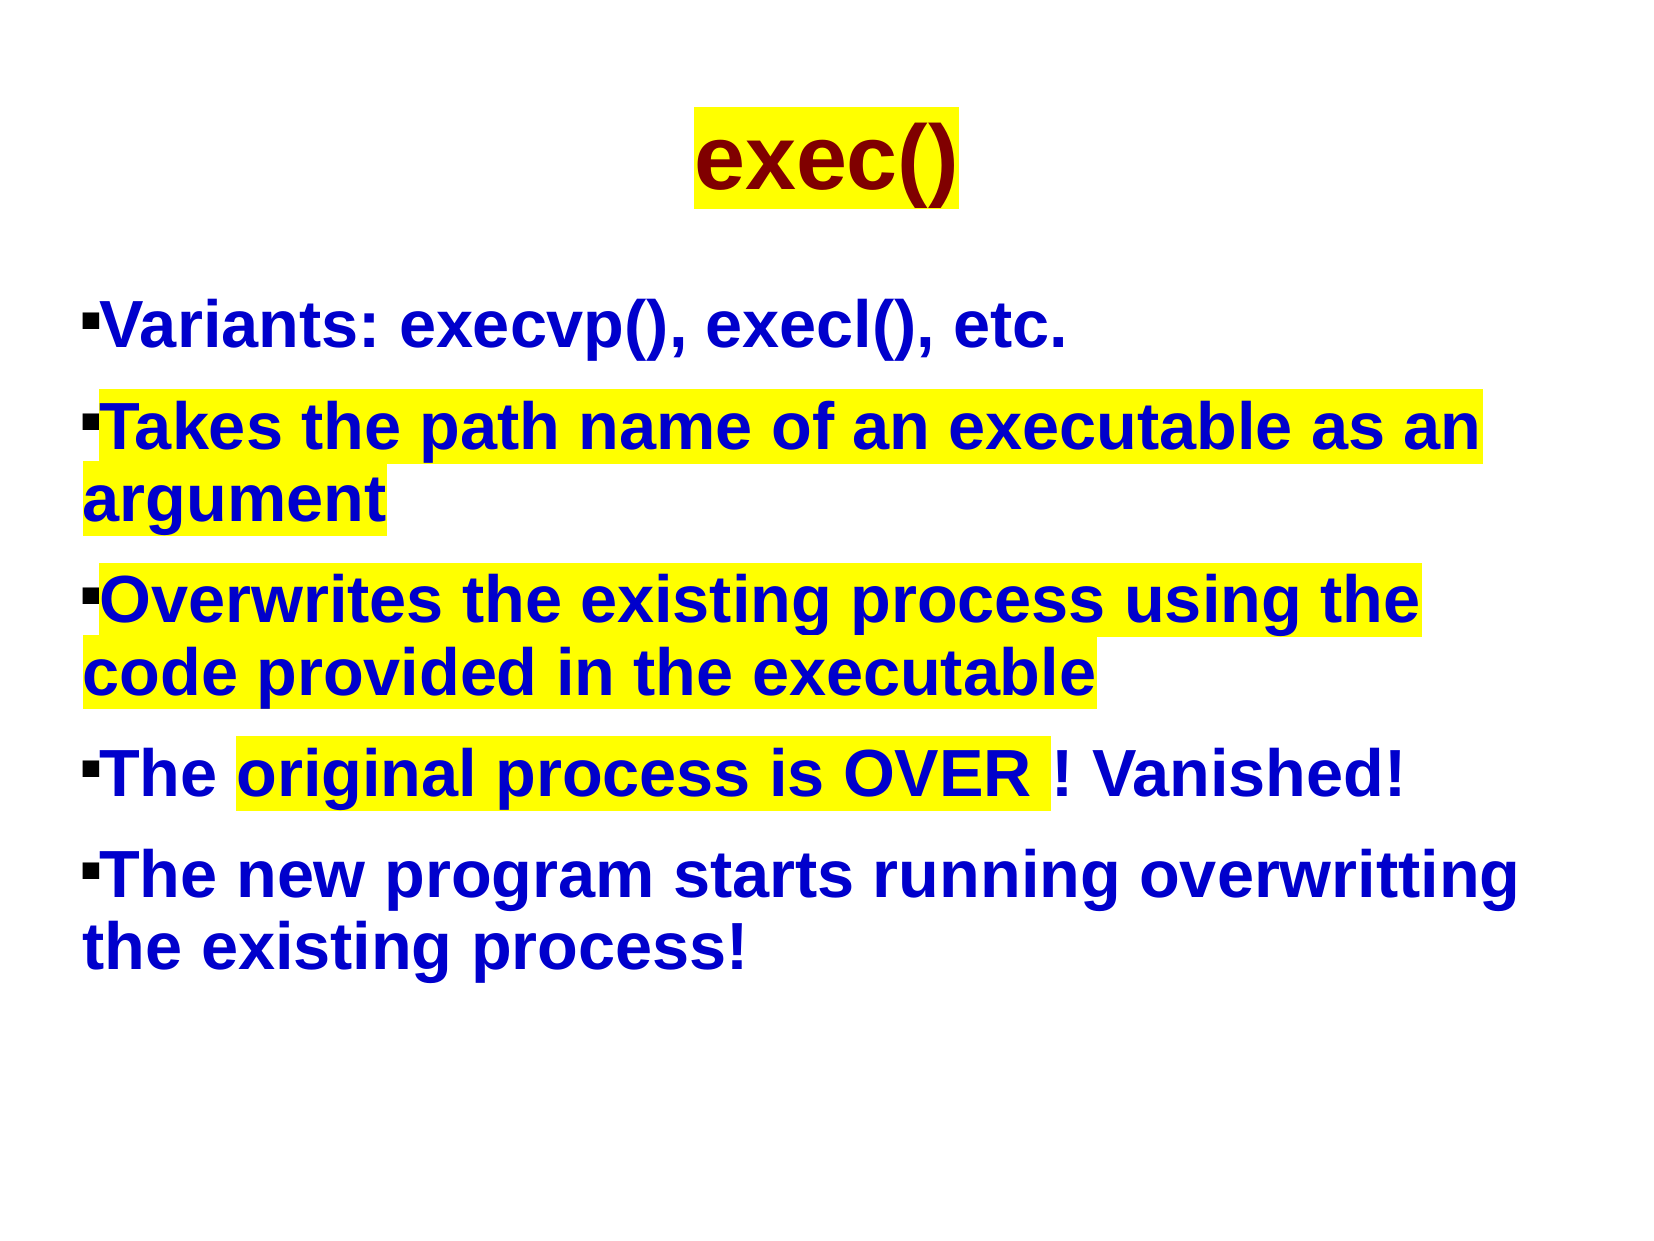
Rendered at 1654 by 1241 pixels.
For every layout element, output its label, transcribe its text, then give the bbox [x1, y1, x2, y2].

list Variants: execvp(), execl(), etc. Takes the path name of an executable as an argument Overwrites the existing process using the code provided in the executable The original process is OVER ! Vanished! The new program starts running overwritting the existing process! [82, 290, 1571, 1010]
title exec() [82, 49, 1571, 257]
